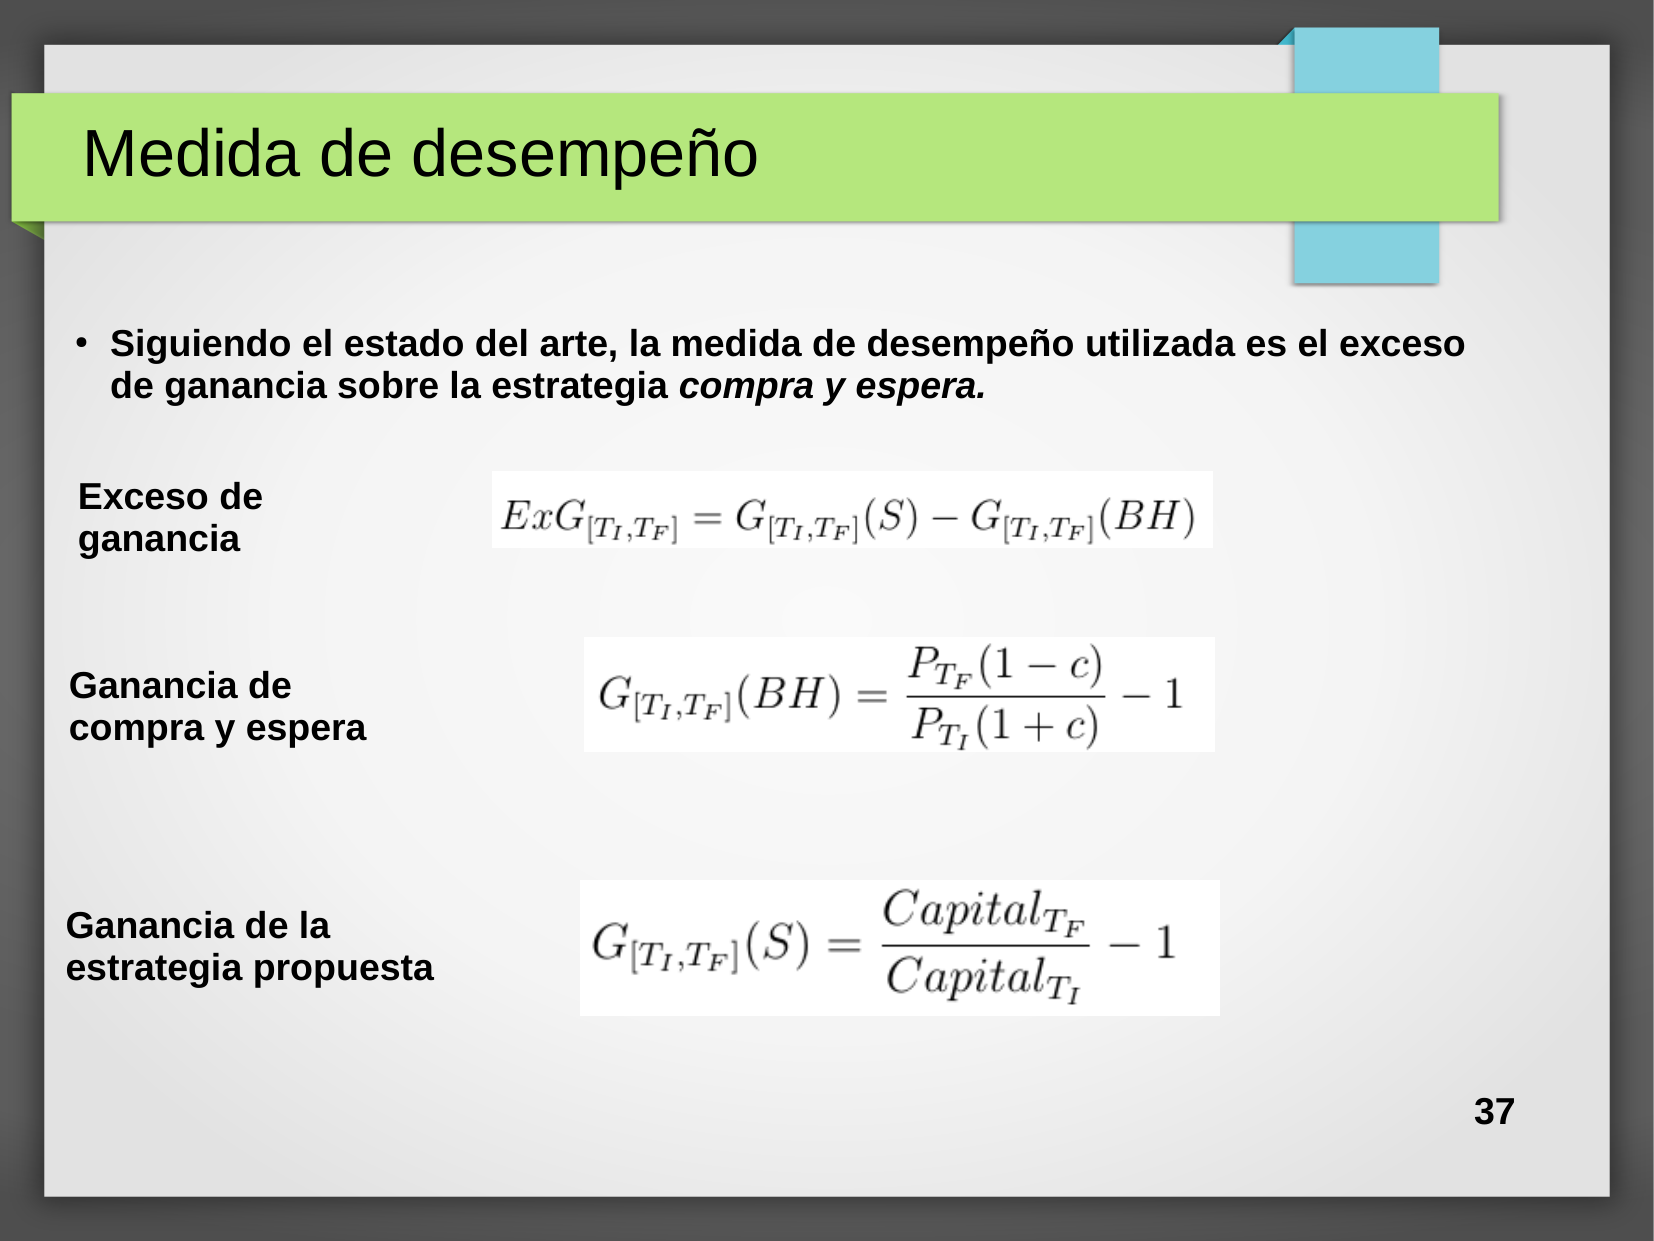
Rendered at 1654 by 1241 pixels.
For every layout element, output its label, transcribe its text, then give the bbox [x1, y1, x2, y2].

text_box Siguiendo el estado del arte, la medida de desempeño utilizada es el exceso de ganancia sobre la estrategia compra y espera. [60, 315, 1501, 414]
text_box Ganancia de la estrategia propuesta [50, 896, 471, 996]
text_box Ganancia de compra y espera [54, 656, 385, 762]
text_box <number> [1459, 1083, 1654, 1154]
title Medida de desempeño [82, 79, 1501, 229]
text_box Exceso de ganancia [63, 467, 289, 567]
picture [0, 0, 1654, 1241]
